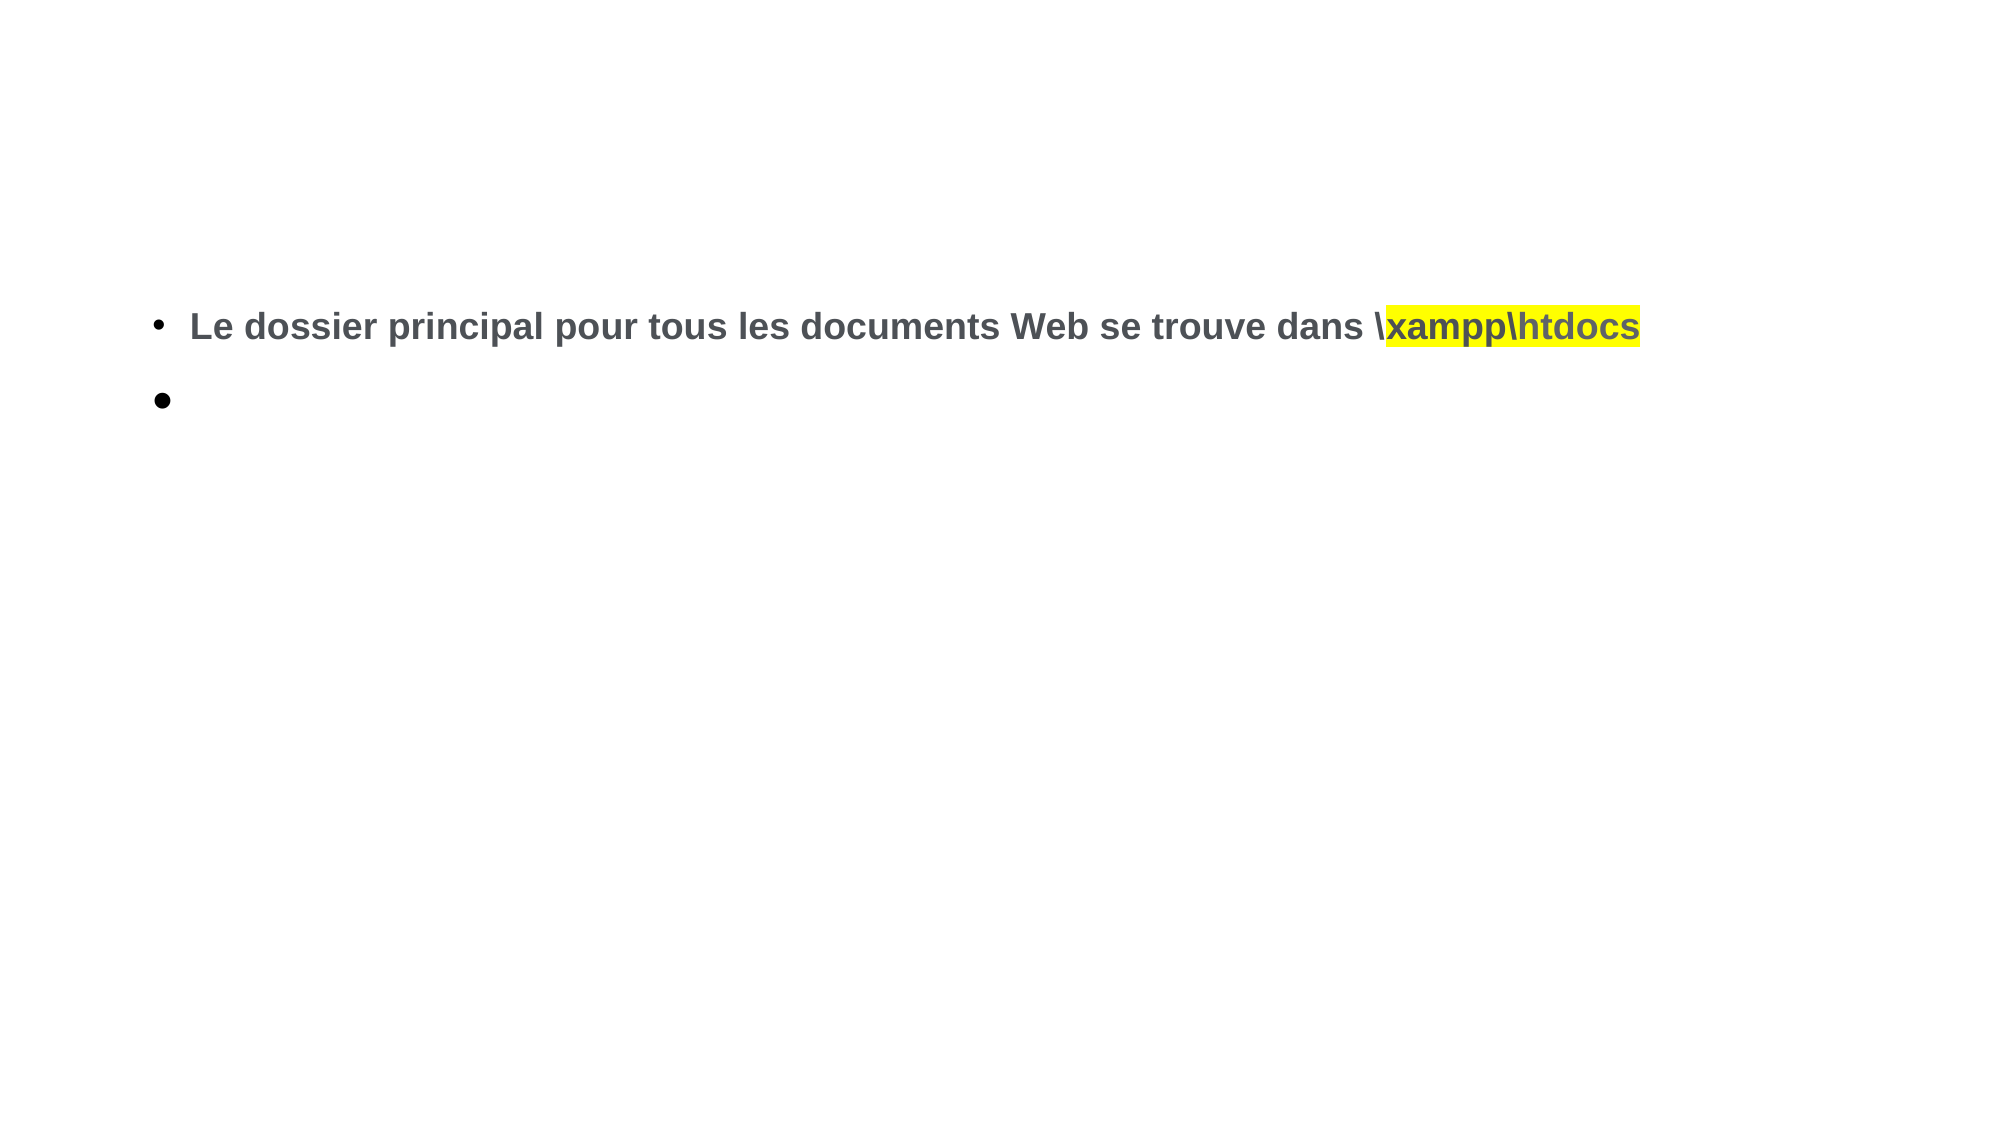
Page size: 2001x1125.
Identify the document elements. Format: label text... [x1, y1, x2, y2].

list Le dossier principal pour tous les documents Web se trouve dans \xampp\htdocs [137, 299, 1863, 1014]
